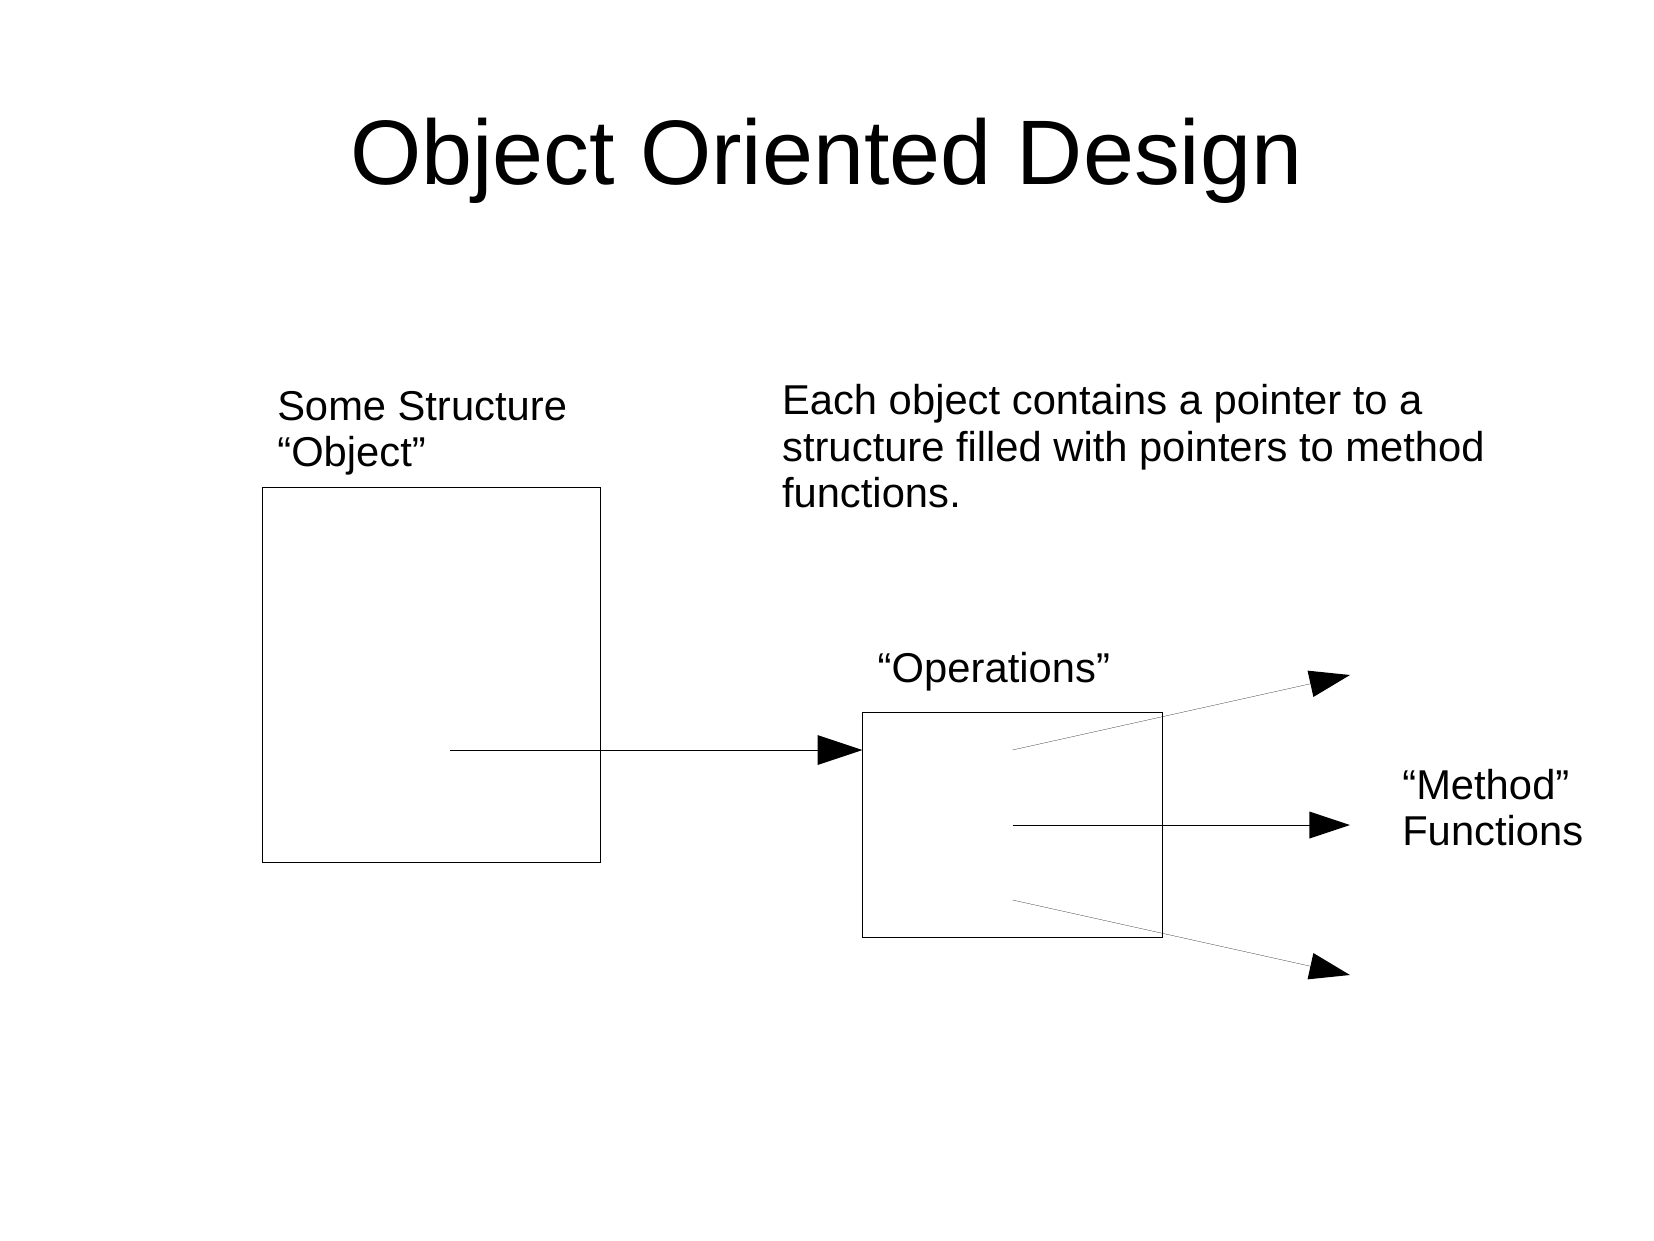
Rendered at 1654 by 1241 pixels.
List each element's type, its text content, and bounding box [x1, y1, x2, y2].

text_box [262, 487, 601, 863]
text_box [862, 712, 1163, 938]
text_box “Operations” [862, 637, 1126, 700]
text_box “Method” Functions [1387, 754, 1599, 863]
title Object Oriented Design [82, 49, 1571, 257]
text_box Some Structure “Object” [262, 375, 583, 484]
text_box Each object contains a pointer to a structure filled with pointers to method functions. [767, 369, 1501, 526]
